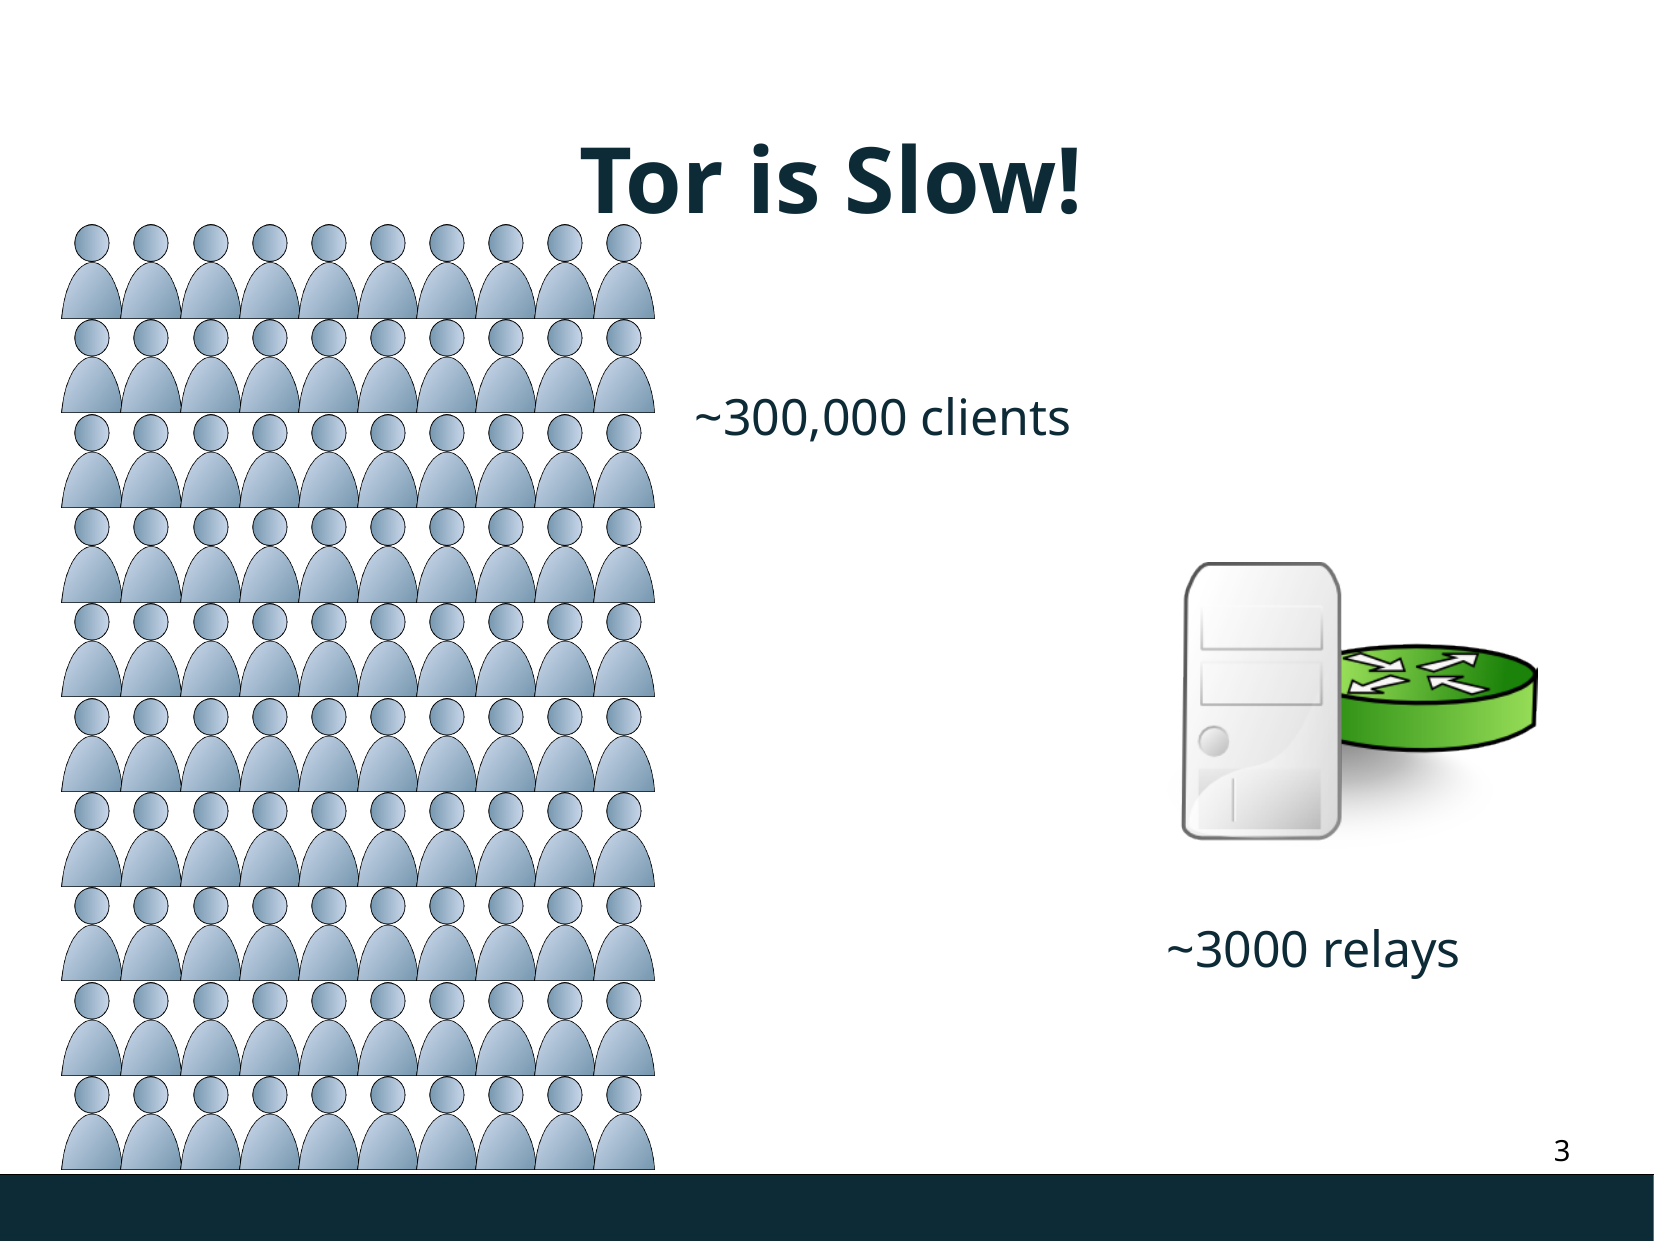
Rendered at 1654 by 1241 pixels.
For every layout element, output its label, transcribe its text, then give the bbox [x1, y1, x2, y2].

picture [61, 414, 655, 697]
text_box ~300,000 clients [679, 375, 1145, 448]
text_box ~3000 relays [1152, 906, 1618, 979]
title Tor is Slow! [86, 74, 1575, 282]
picture [61, 224, 655, 413]
picture [1165, 562, 1538, 849]
picture [61, 982, 655, 1171]
picture [61, 698, 655, 981]
